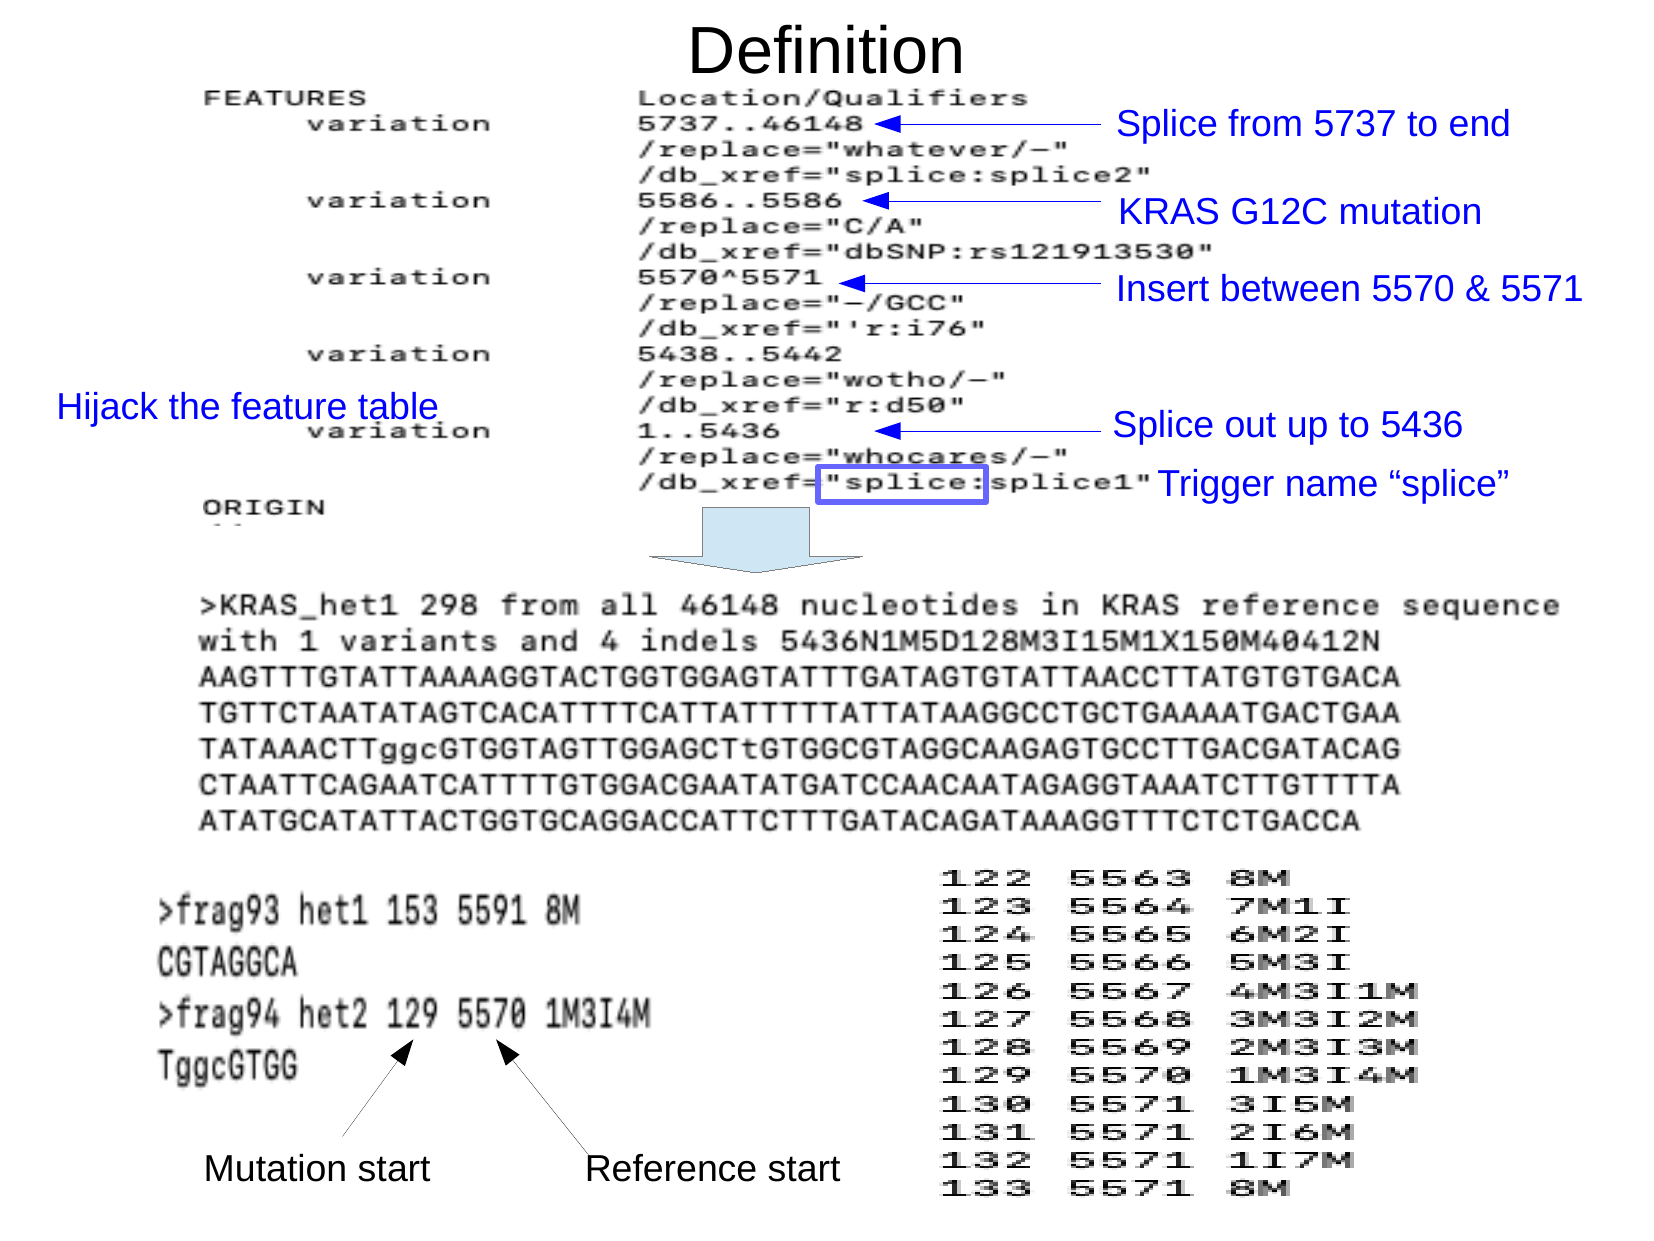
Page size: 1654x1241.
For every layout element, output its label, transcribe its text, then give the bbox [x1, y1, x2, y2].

text_box Splice from 5737 to end [1101, 91, 1314, 148]
picture [203, 80, 1300, 526]
text_box Mutation start [188, 1136, 402, 1193]
text_box Hijack the feature table [41, 374, 255, 432]
picture [930, 864, 1533, 1205]
title Definition [82, 0, 1571, 154]
text_box Insert between 5570 & 5571 [1101, 256, 1314, 314]
picture [188, 590, 1571, 839]
picture [153, 885, 674, 1099]
text_box KRAS G12C mutation [1103, 179, 1317, 237]
text_box Trigger name “splice” [1142, 451, 1356, 509]
text_box [649, 507, 863, 573]
text_box Splice out up to 5436 [1097, 392, 1311, 449]
text_box Reference start [570, 1136, 783, 1194]
